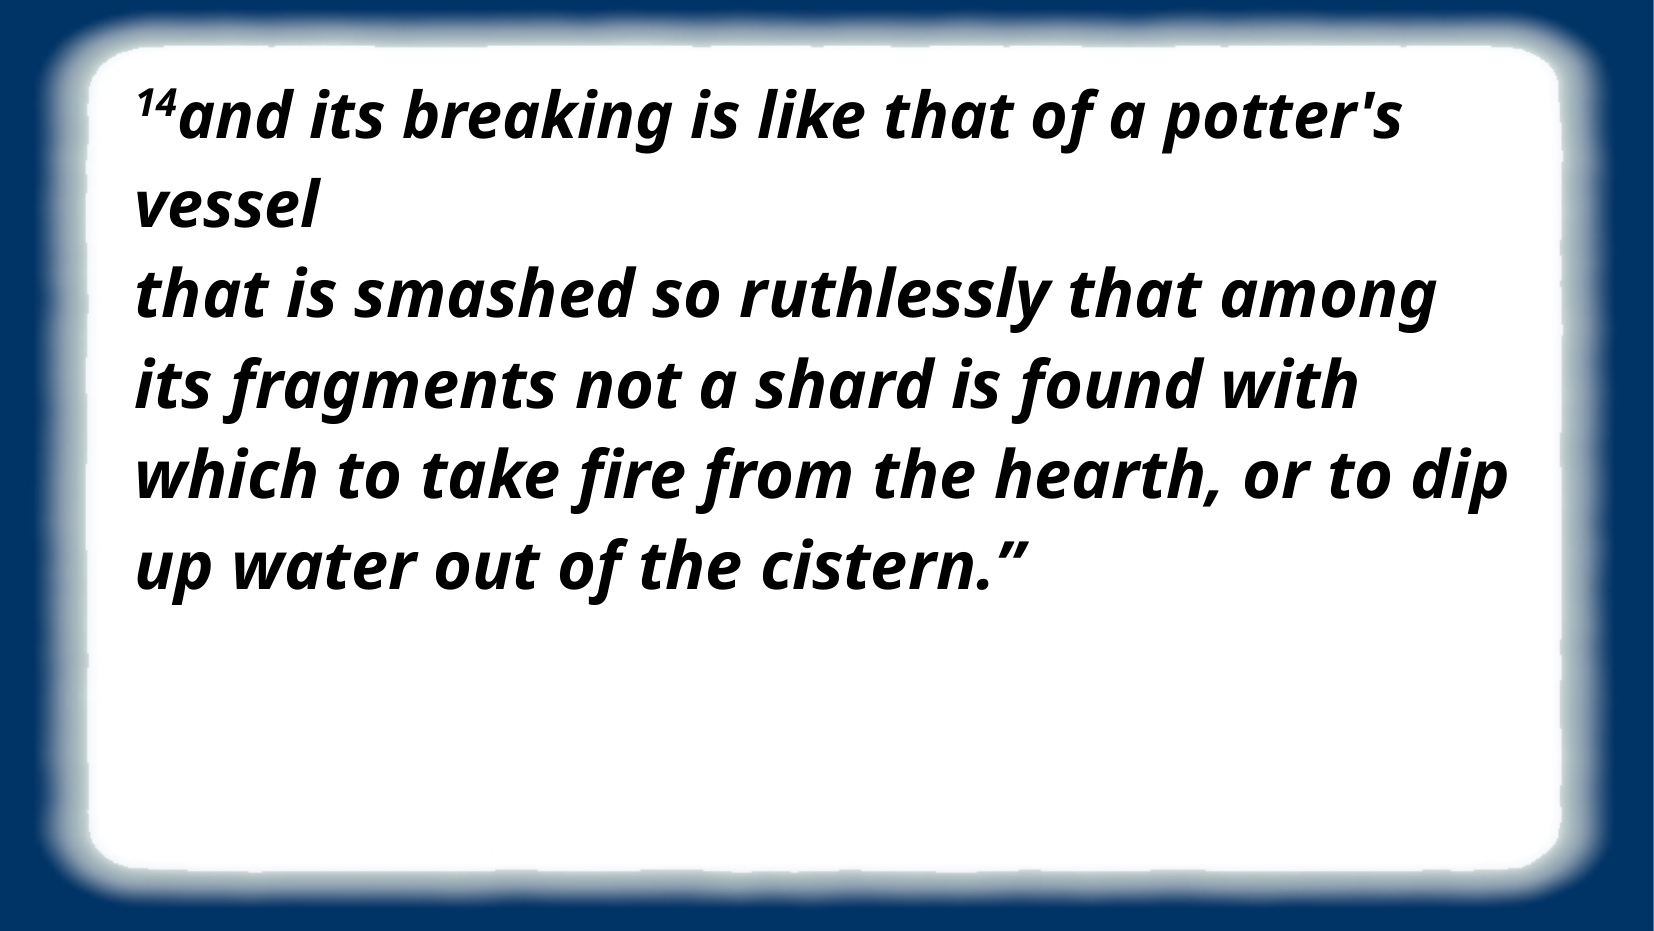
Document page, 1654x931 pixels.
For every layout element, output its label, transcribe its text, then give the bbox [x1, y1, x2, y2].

picture [0, 0, 1654, 931]
text_box 14and its breaking is like that of a potter's vessel that is smashed so ruthlessly that among its fragments not a shard is found with which to take fire from the hearth, or to dip up water out of the cistern.” [120, 60, 1546, 519]
